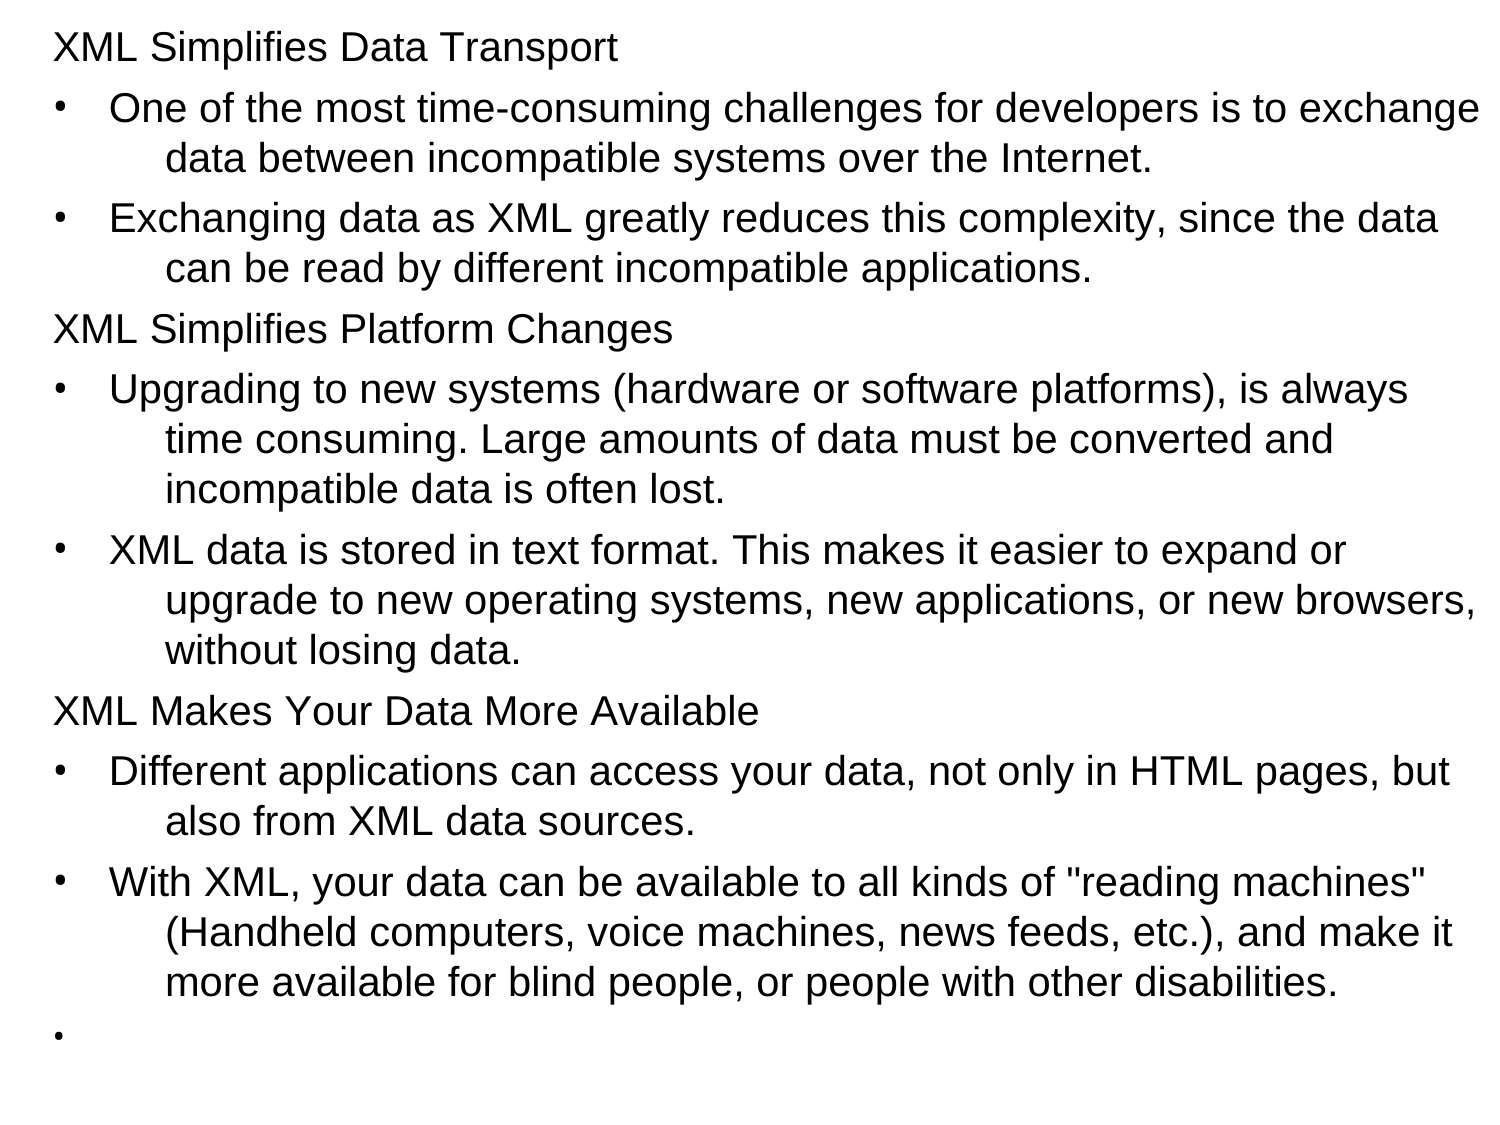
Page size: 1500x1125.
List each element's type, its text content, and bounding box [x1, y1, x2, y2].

list XML Simplifies Data Transport One of the most time-consuming challenges for developers is to exchange data between incompatible systems over the Internet. Exchanging data as XML greatly reduces this complexity, since the data can be read by different incompatible applications. XML Simplifies Platform Changes Upgrading to new systems (hardware or software platforms), is always time consuming. Large amounts of data must be converted and incompatible data is often lost. XML data is stored in text format. This makes it easier to expand or upgrade to new operating systems, new applications, or new browsers, without losing data. XML Makes Your Data More Available Different applications can access your data, not only in HTML pages, but also from XML data sources. With XML, your data can be available to all kinds of "reading machines" (Handheld computers, voice machines, news feeds, etc.), and make it more available for blind people, or people with other disabilities. [37, 12, 1500, 1101]
